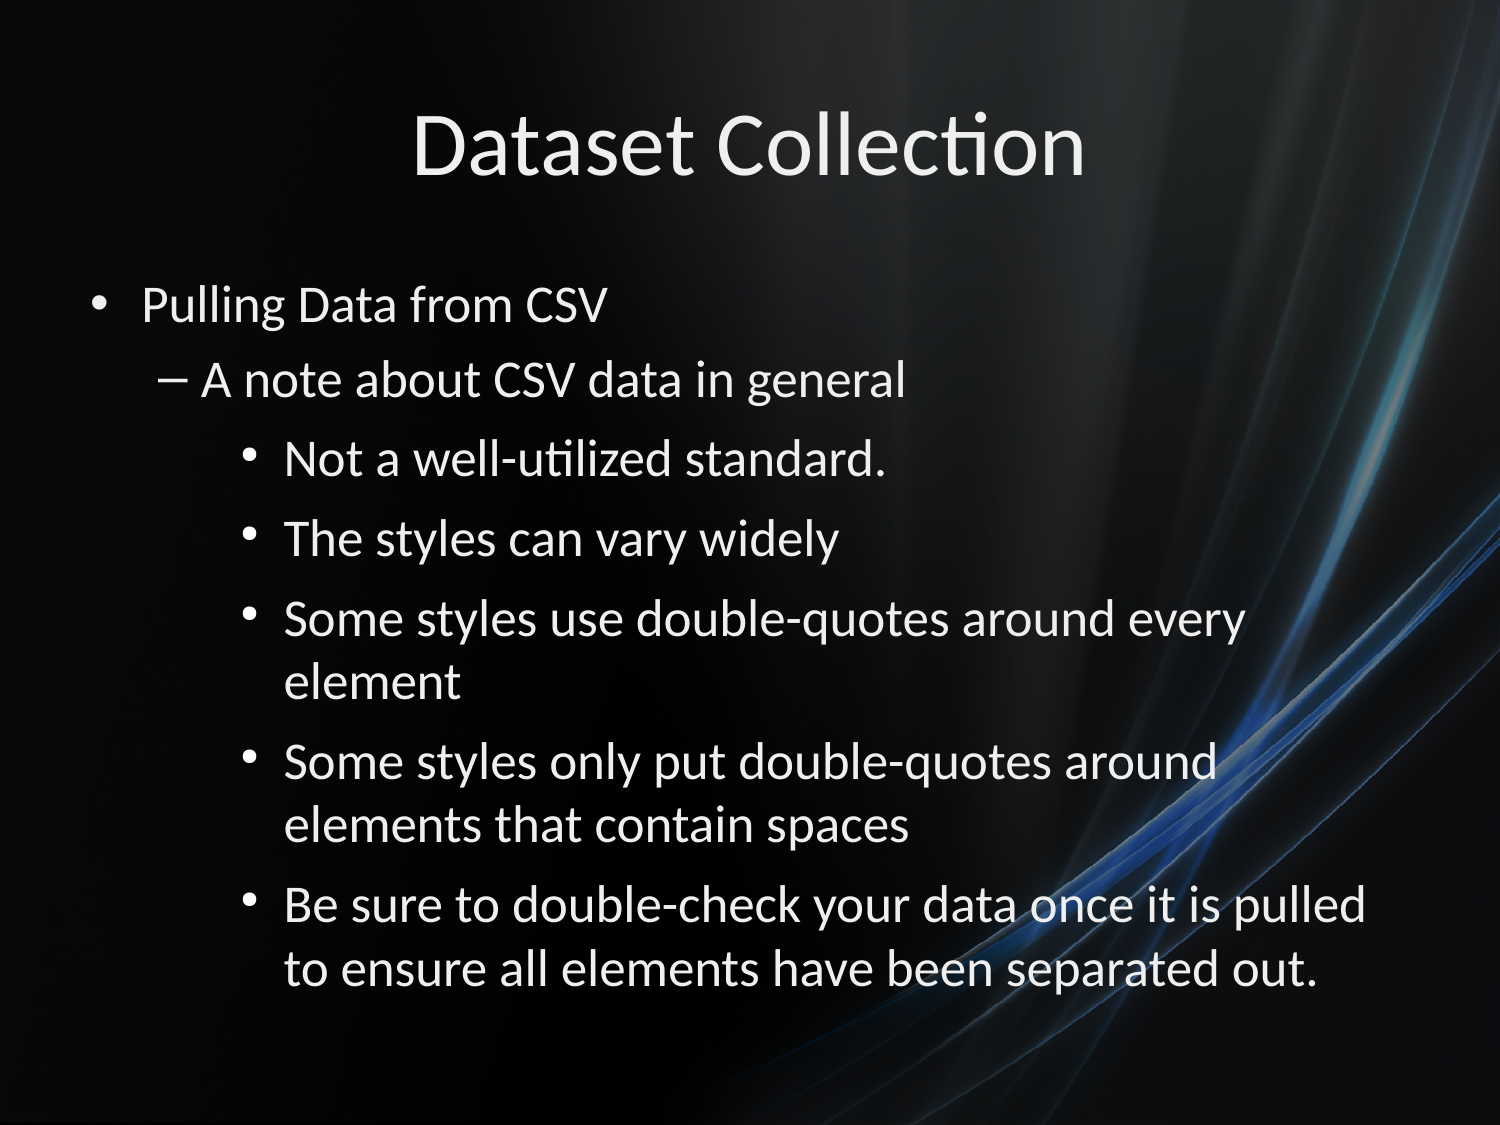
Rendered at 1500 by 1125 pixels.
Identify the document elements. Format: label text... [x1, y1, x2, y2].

title Dataset Collection [75, 45, 1425, 233]
list Pulling Data from CSV A note about CSV data in general Not a well-utilized standard. The styles can vary widely Some styles use double-quotes around every element Some styles only put double-quotes around elements that contain spaces Be sure to double-check your data once it is pulled to ensure all elements have been separated out. [75, 262, 1425, 1005]
picture [0, 0, 1500, 1125]
